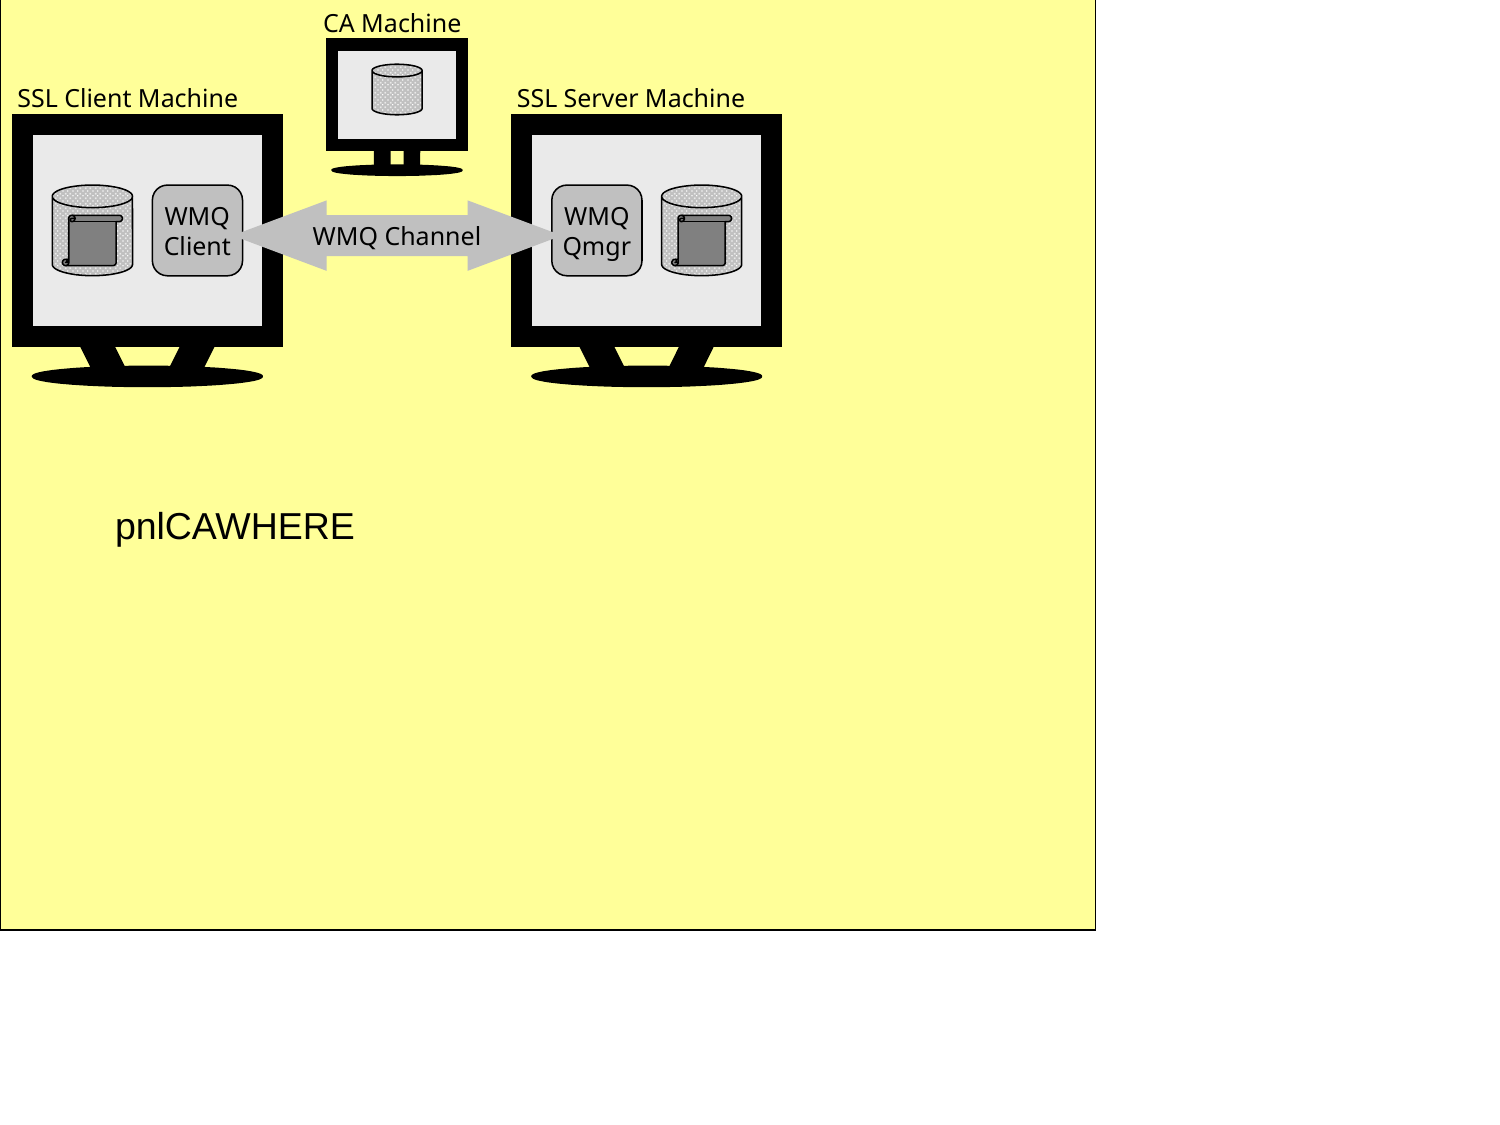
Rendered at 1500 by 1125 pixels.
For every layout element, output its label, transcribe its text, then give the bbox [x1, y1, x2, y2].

text_box SSL Client Machine [2, 74, 332, 120]
text_box SSL Server Machine [501, 74, 832, 120]
text_box [0, 0, 1095, 930]
text_box WMQ Channel [262, 215, 533, 256]
text_box WMQ Client [152, 185, 243, 276]
text_box pnlCAWHERE [100, 494, 373, 555]
text_box CA Machine [308, 0, 515, 46]
text_box WMQ Qmgr [551, 185, 642, 276]
